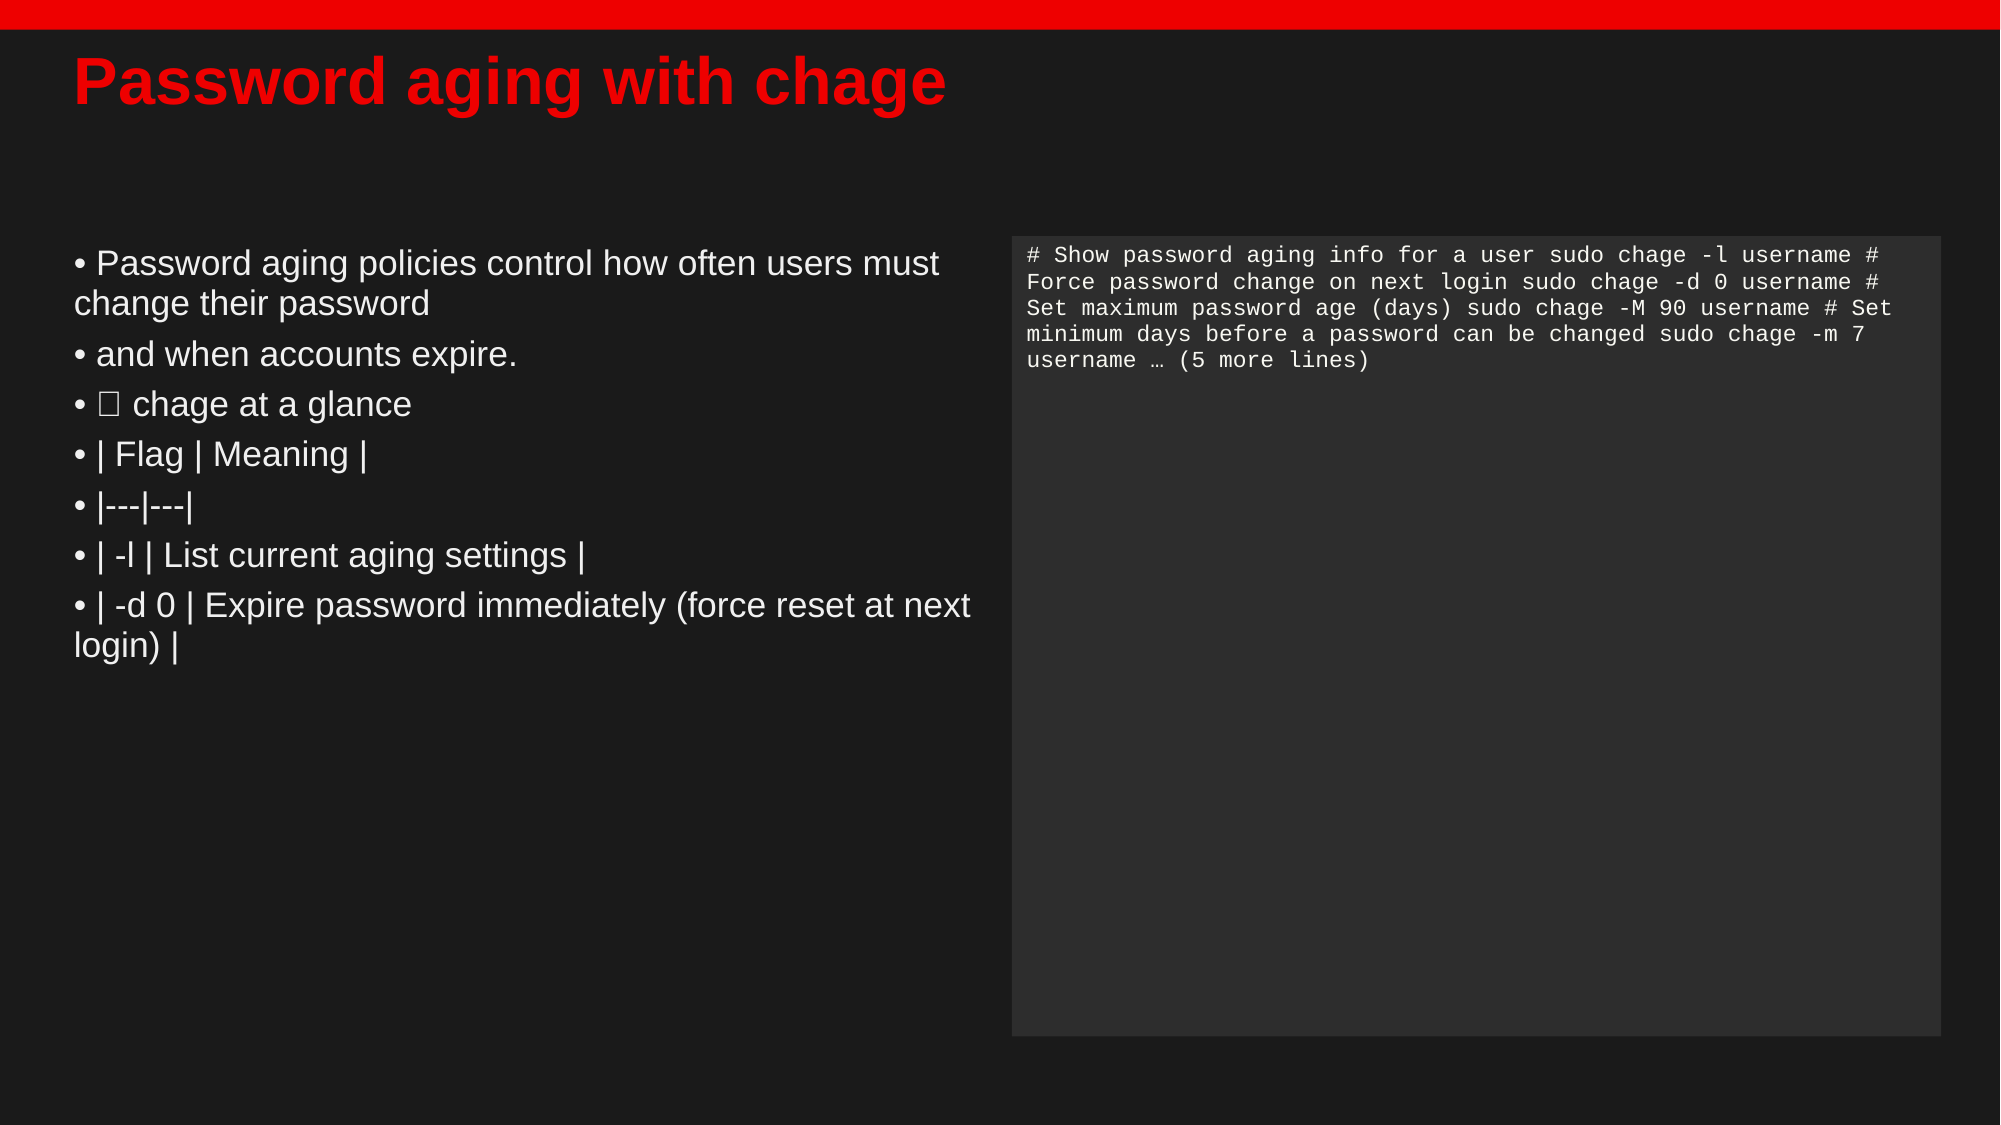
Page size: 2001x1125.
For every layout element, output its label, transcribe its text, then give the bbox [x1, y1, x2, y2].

text_box [0, 0, 2001, 30]
text_box • Password aging policies control how often users must change their password • and when accounts expire. • 💡 chage at a glance • | Flag | Meaning | • |---|---| • | -l | List current aging settings | • | -d 0 | Expire password immediately (force reset at next login) | [59, 236, 989, 1037]
text_box Password aging with chage [59, 36, 1942, 208]
text_box # Show password aging info for a user sudo chage -l username # Force password change on next login sudo chage -d 0 username # Set maximum password age (days) sudo chage -M 90 username # Set minimum days before a password can be changed sudo chage -m 7 username … (5 more lines) [1011, 236, 1942, 1037]
